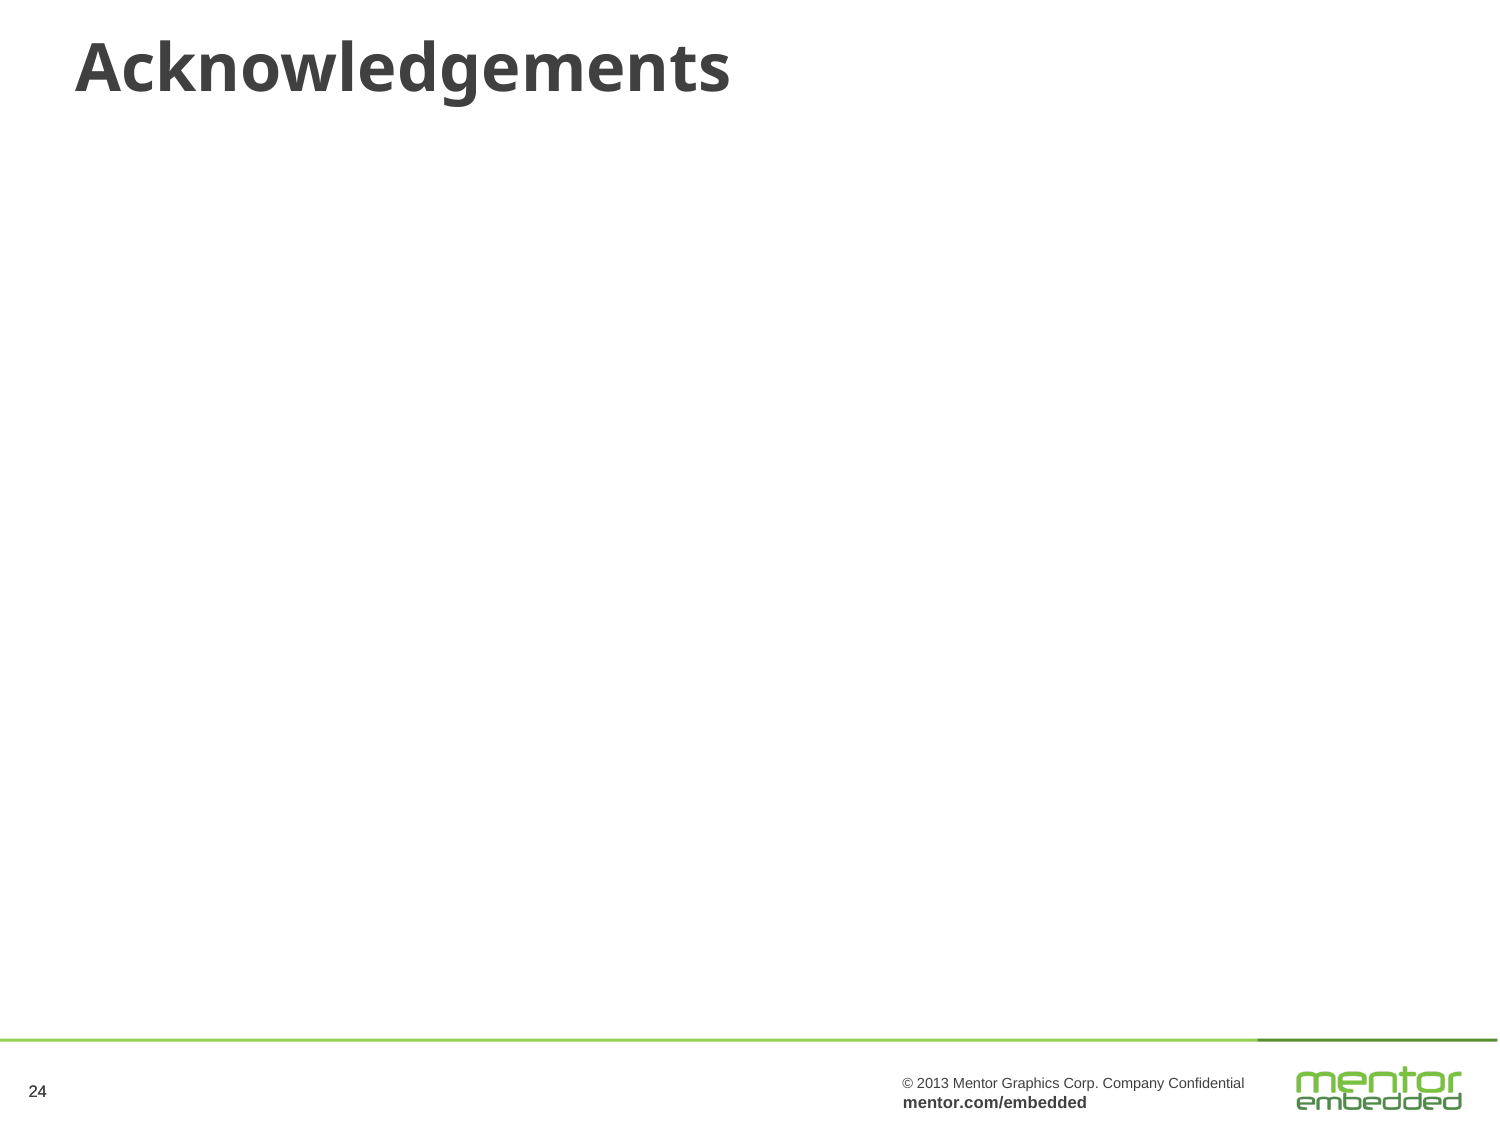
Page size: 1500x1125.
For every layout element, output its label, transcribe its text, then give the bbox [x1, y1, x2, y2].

title Acknowledgements [0, 0, 1500, 113]
picture [1292, 1062, 1464, 1114]
